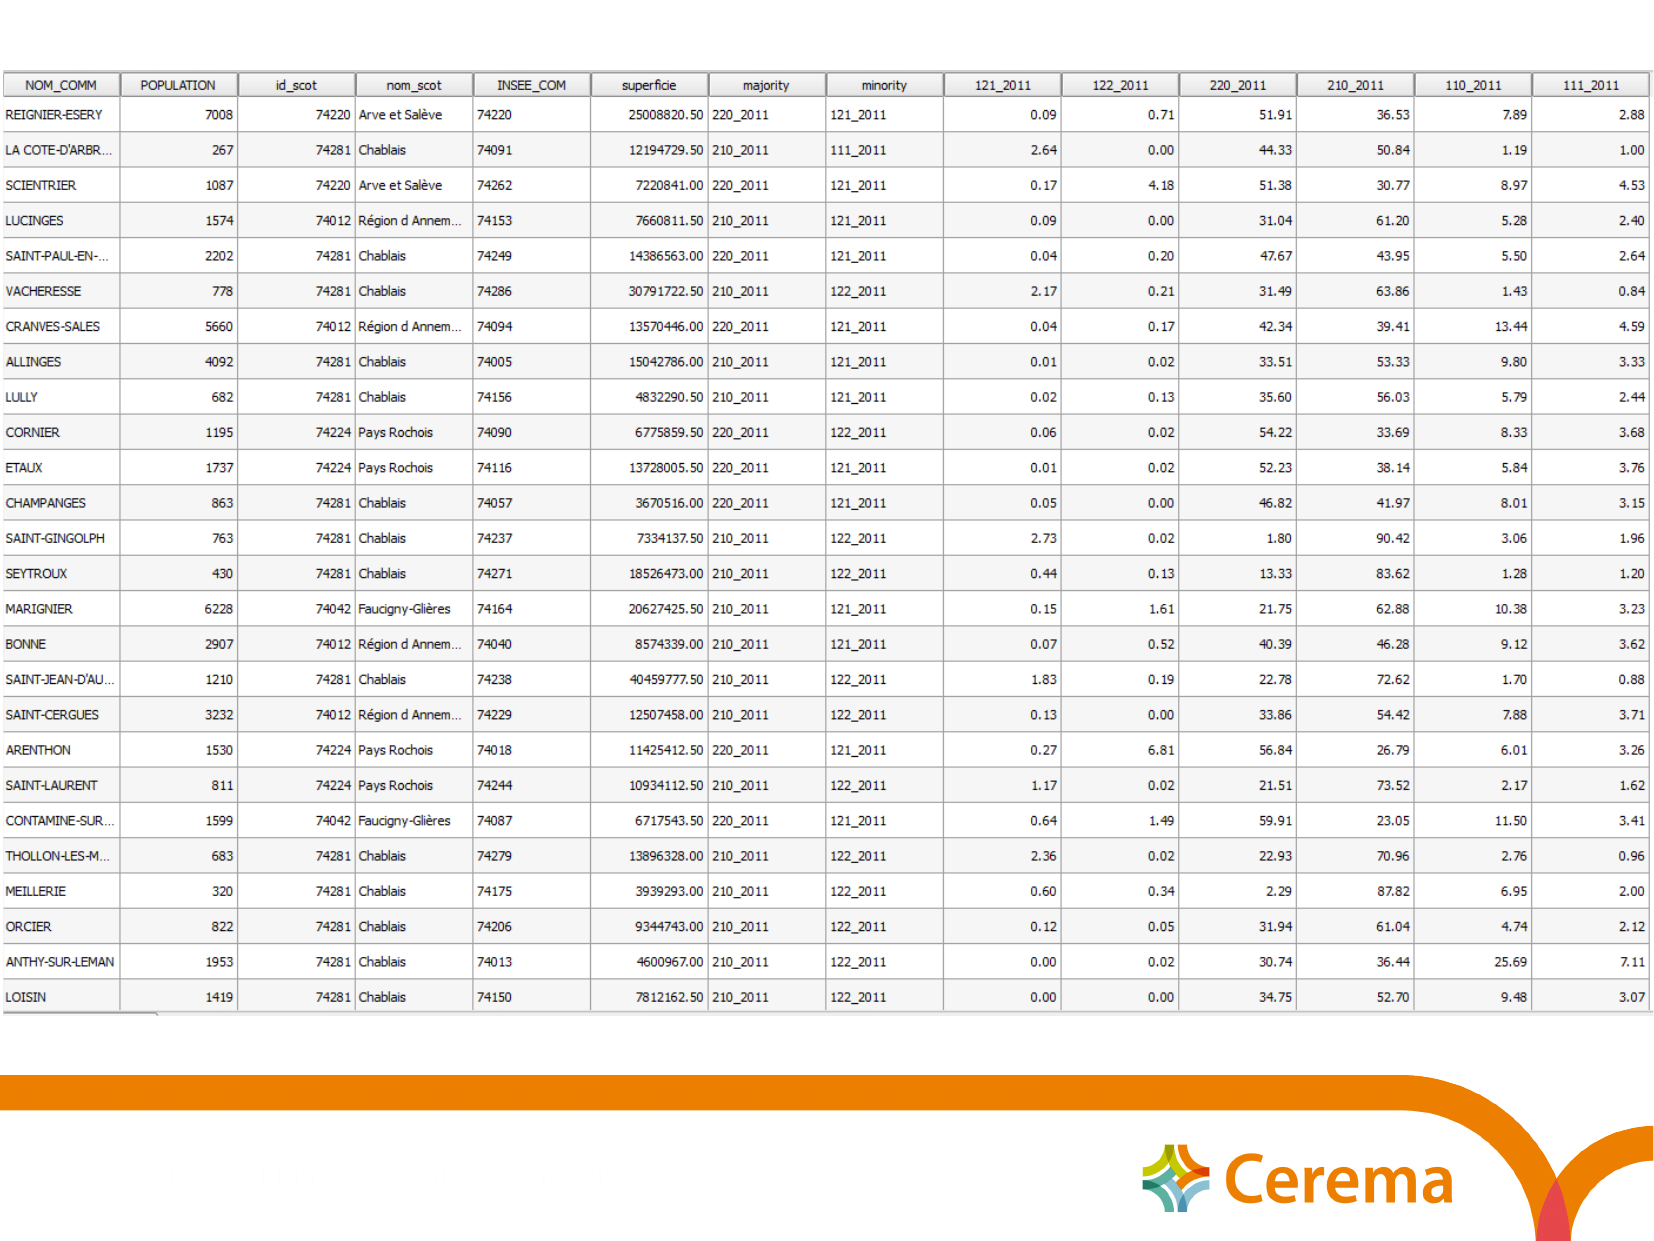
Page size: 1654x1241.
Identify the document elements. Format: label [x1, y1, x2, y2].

picture [0, 1075, 1654, 1241]
picture [3, 70, 1654, 1016]
